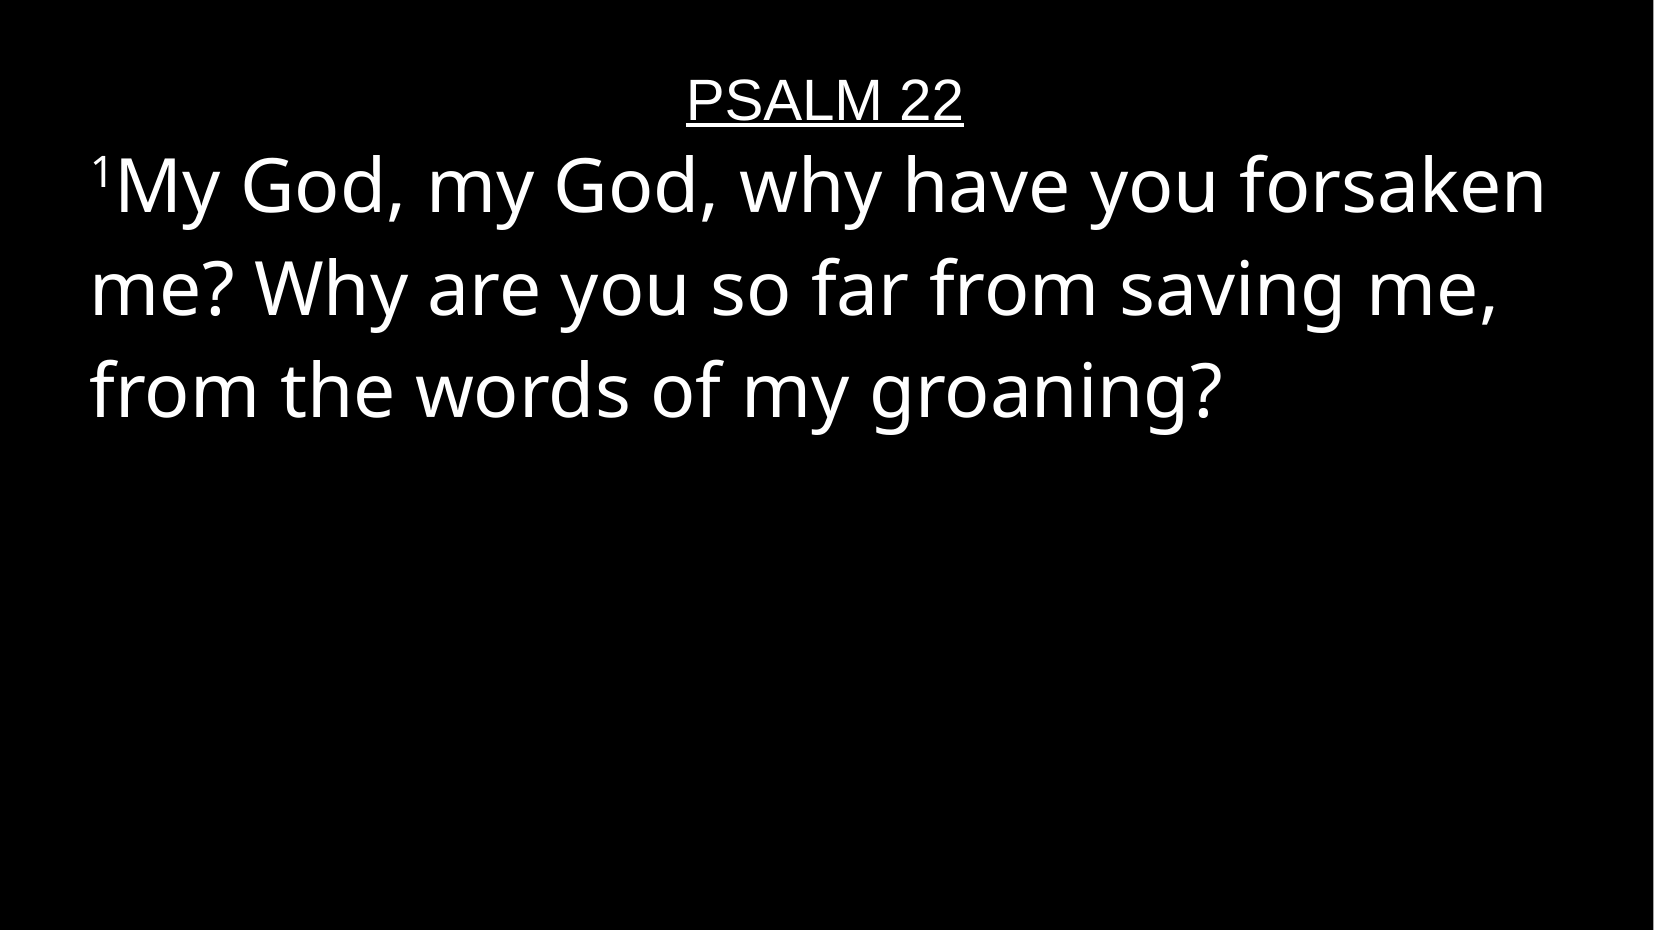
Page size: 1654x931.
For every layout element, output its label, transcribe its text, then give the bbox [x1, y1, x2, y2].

text_box PSALM 22 1My God, my God, why have you forsaken me? Why are you so far from saving me, from the words of my groaning? [75, 60, 1576, 466]
